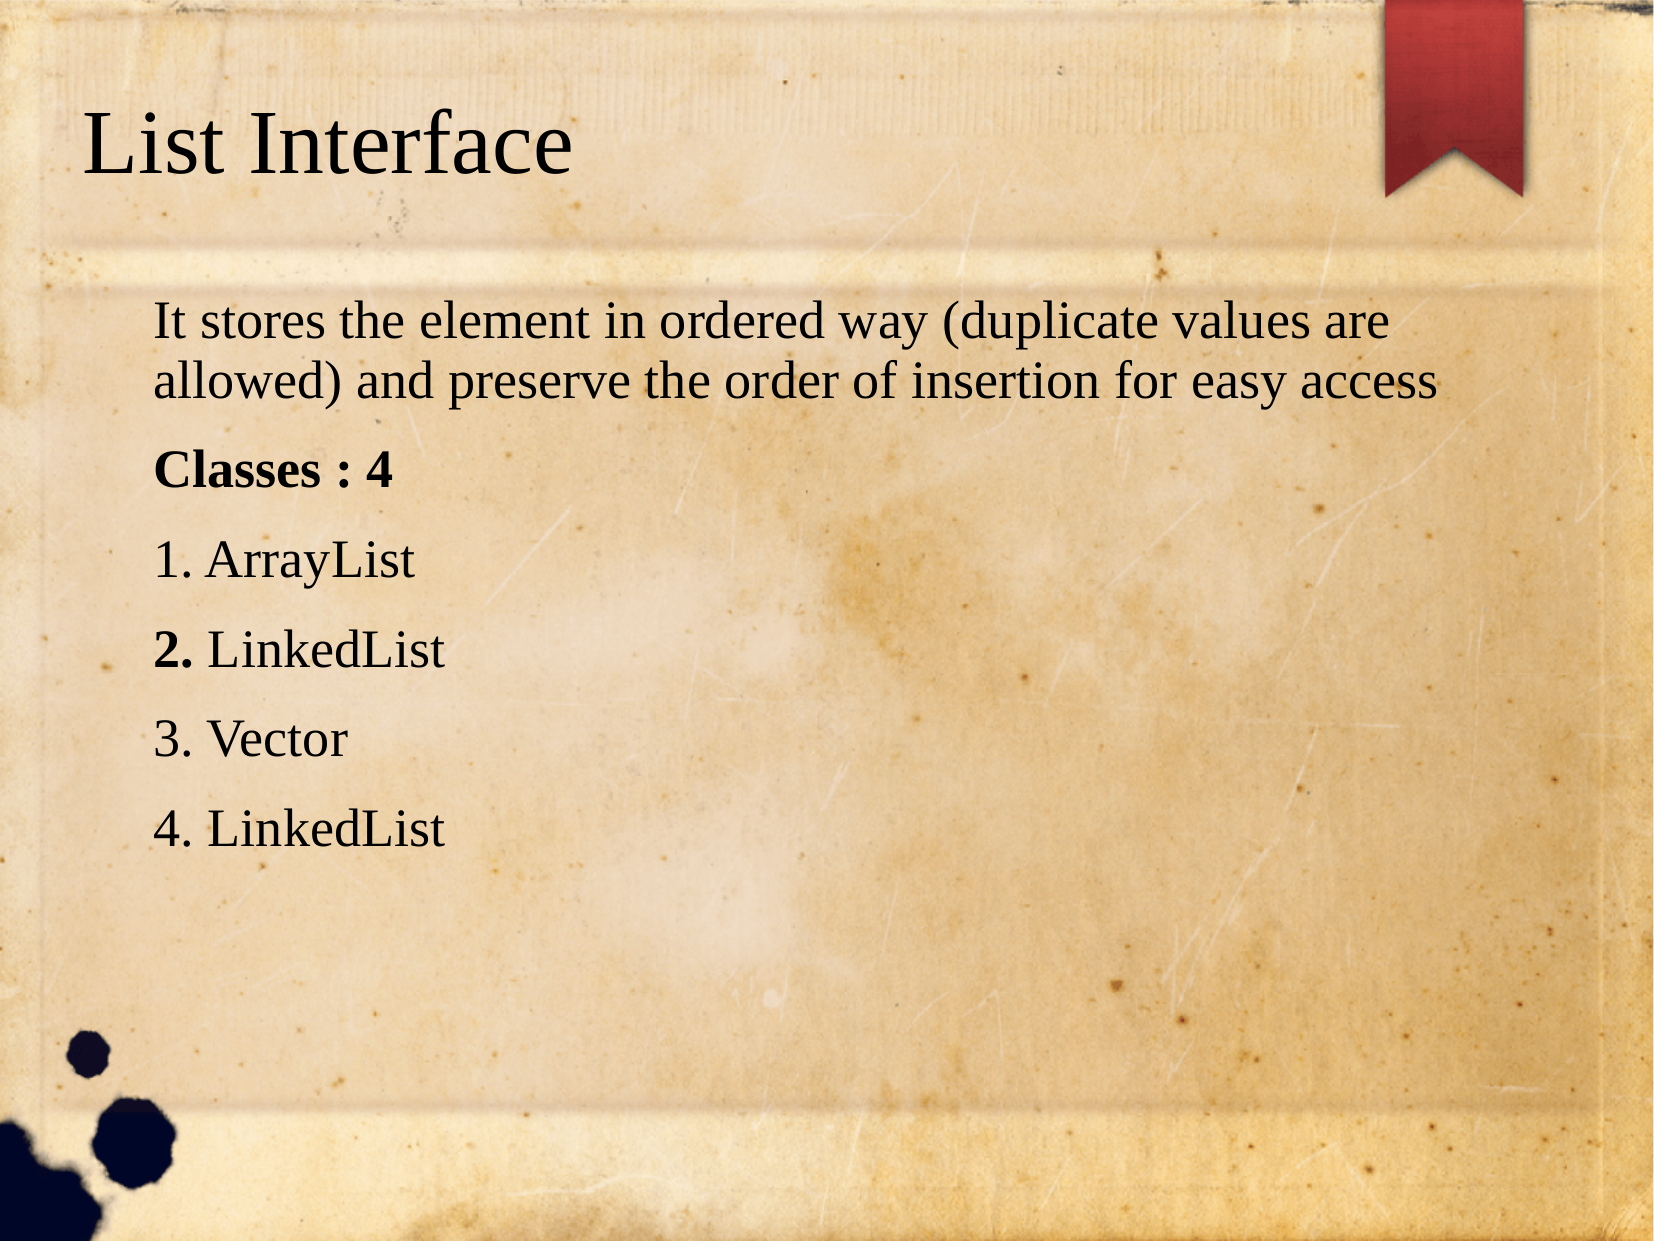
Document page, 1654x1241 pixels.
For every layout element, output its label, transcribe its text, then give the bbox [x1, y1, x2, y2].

title List Interface [82, 49, 1347, 237]
picture [0, 0, 1654, 1241]
list It stores the element in ordered way (duplicate values are allowed) and preserve the order of insertion for easy access Classes : 4 1. ArrayList 2. LinkedList 3. Vector 4. LinkedList [82, 290, 1538, 1010]
